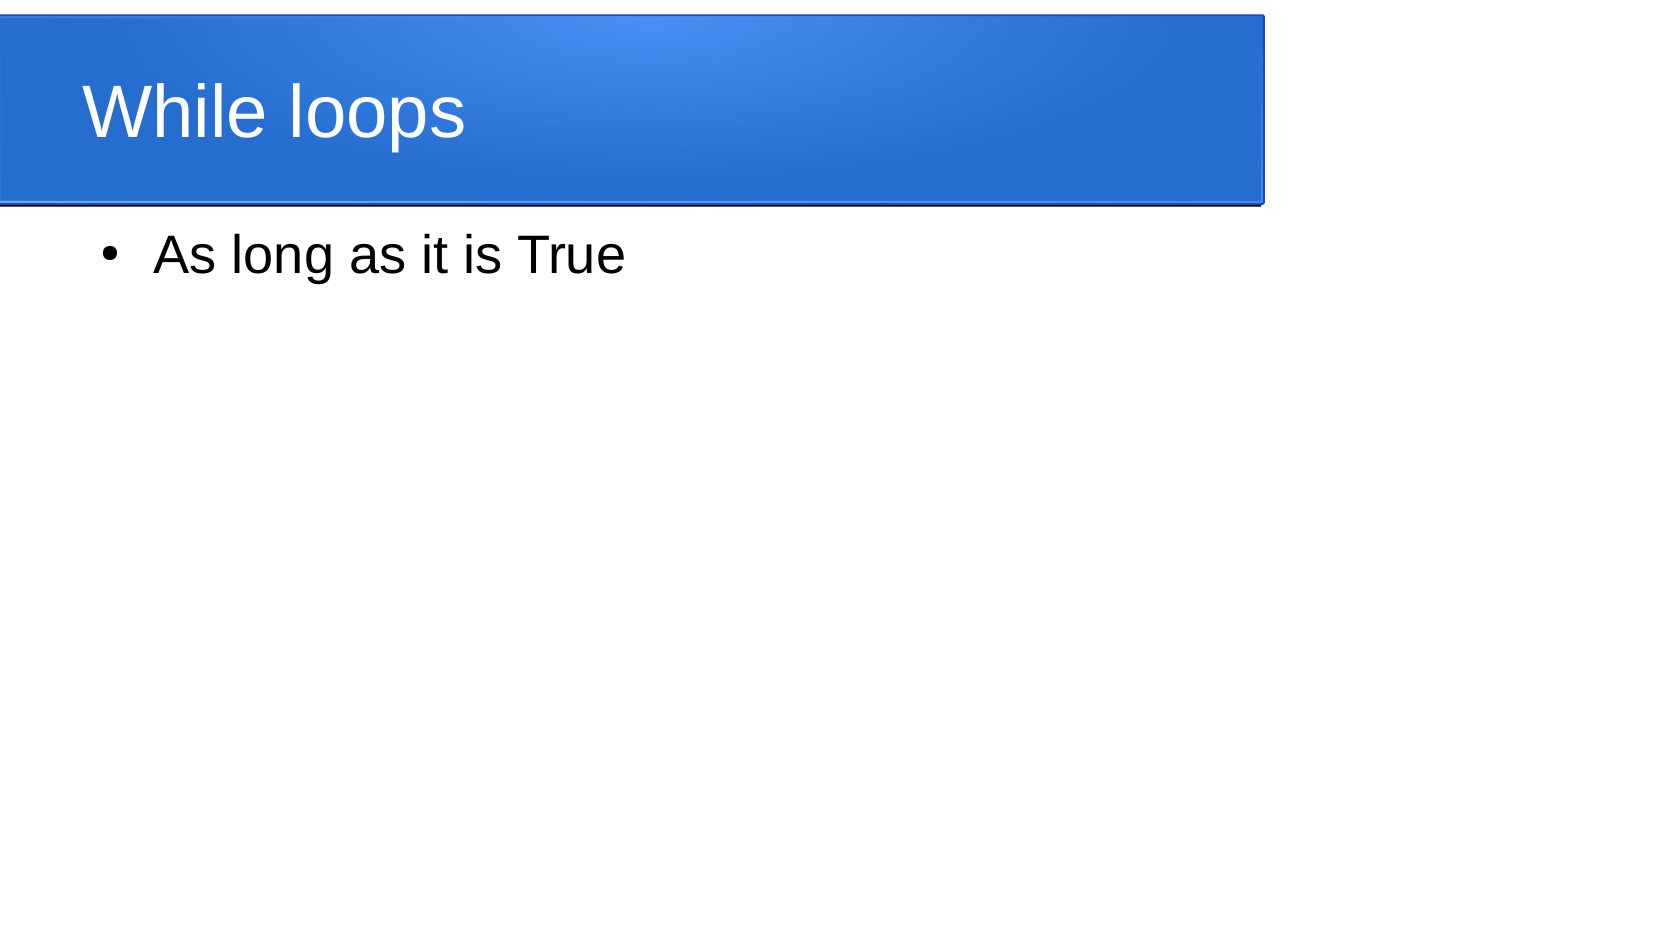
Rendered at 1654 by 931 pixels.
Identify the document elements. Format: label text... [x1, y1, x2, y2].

list As long as it is True [82, 224, 1571, 764]
title While loops [82, 35, 1235, 189]
